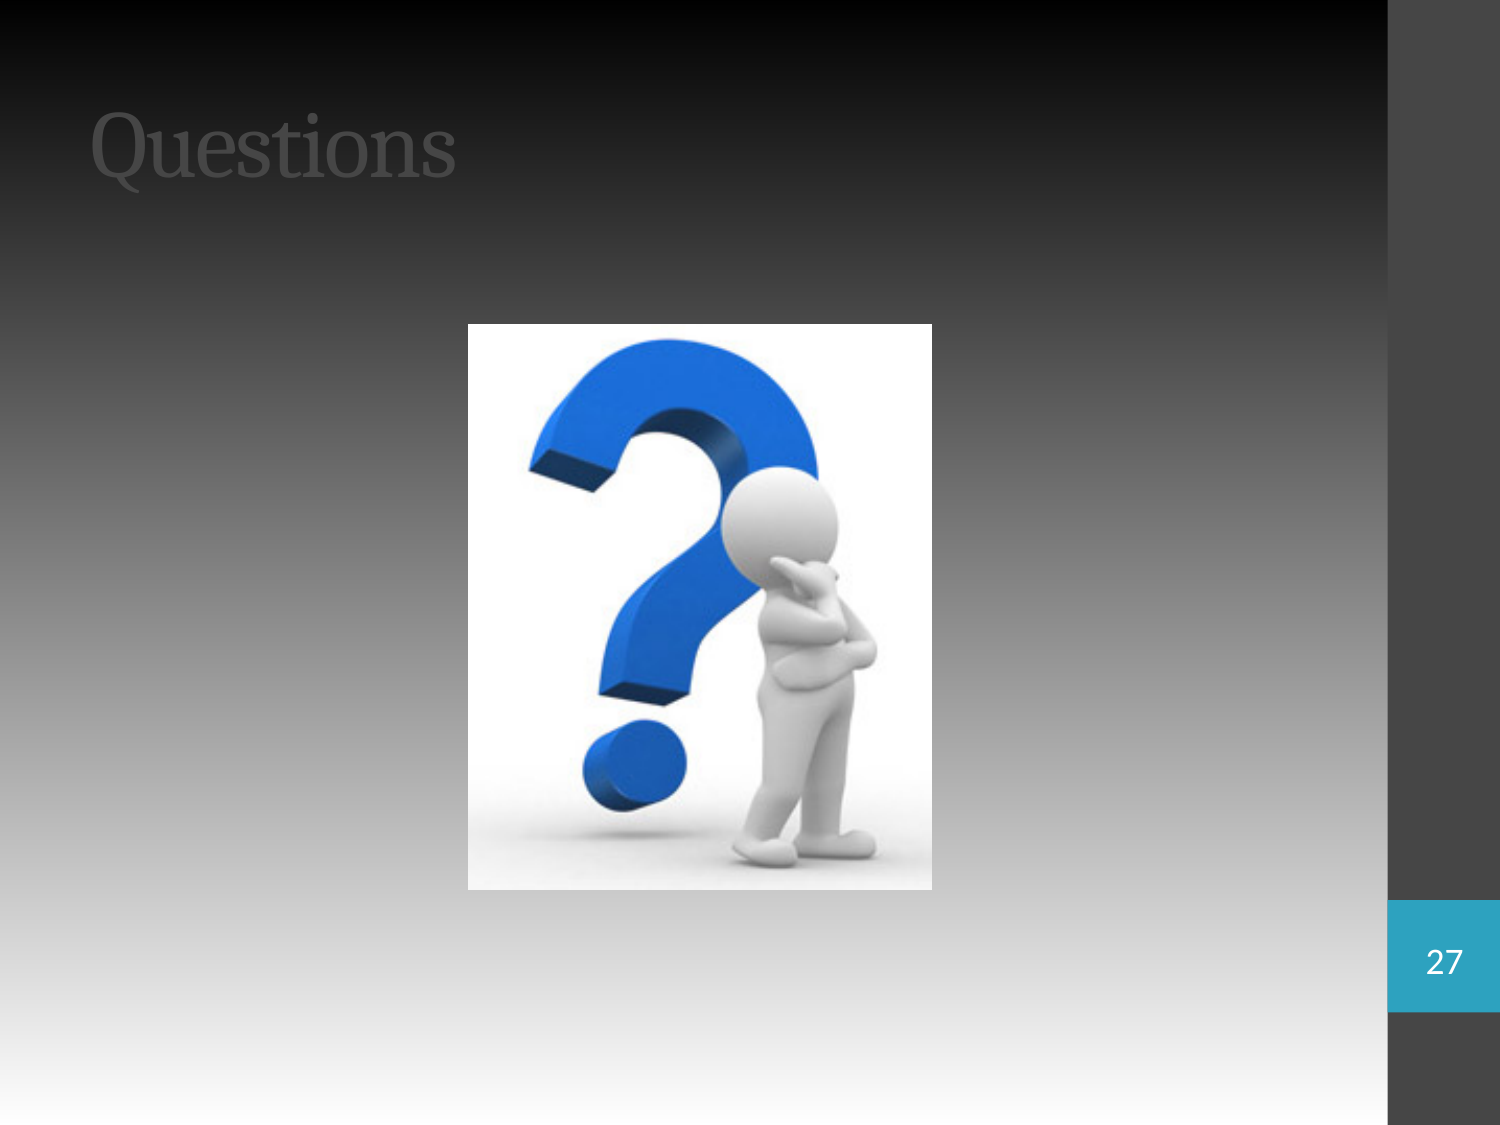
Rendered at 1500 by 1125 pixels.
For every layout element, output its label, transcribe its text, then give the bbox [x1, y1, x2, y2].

picture [468, 324, 932, 890]
slide_number <numéro> [1399, 926, 1490, 992]
title Questions [75, 45, 1325, 233]
